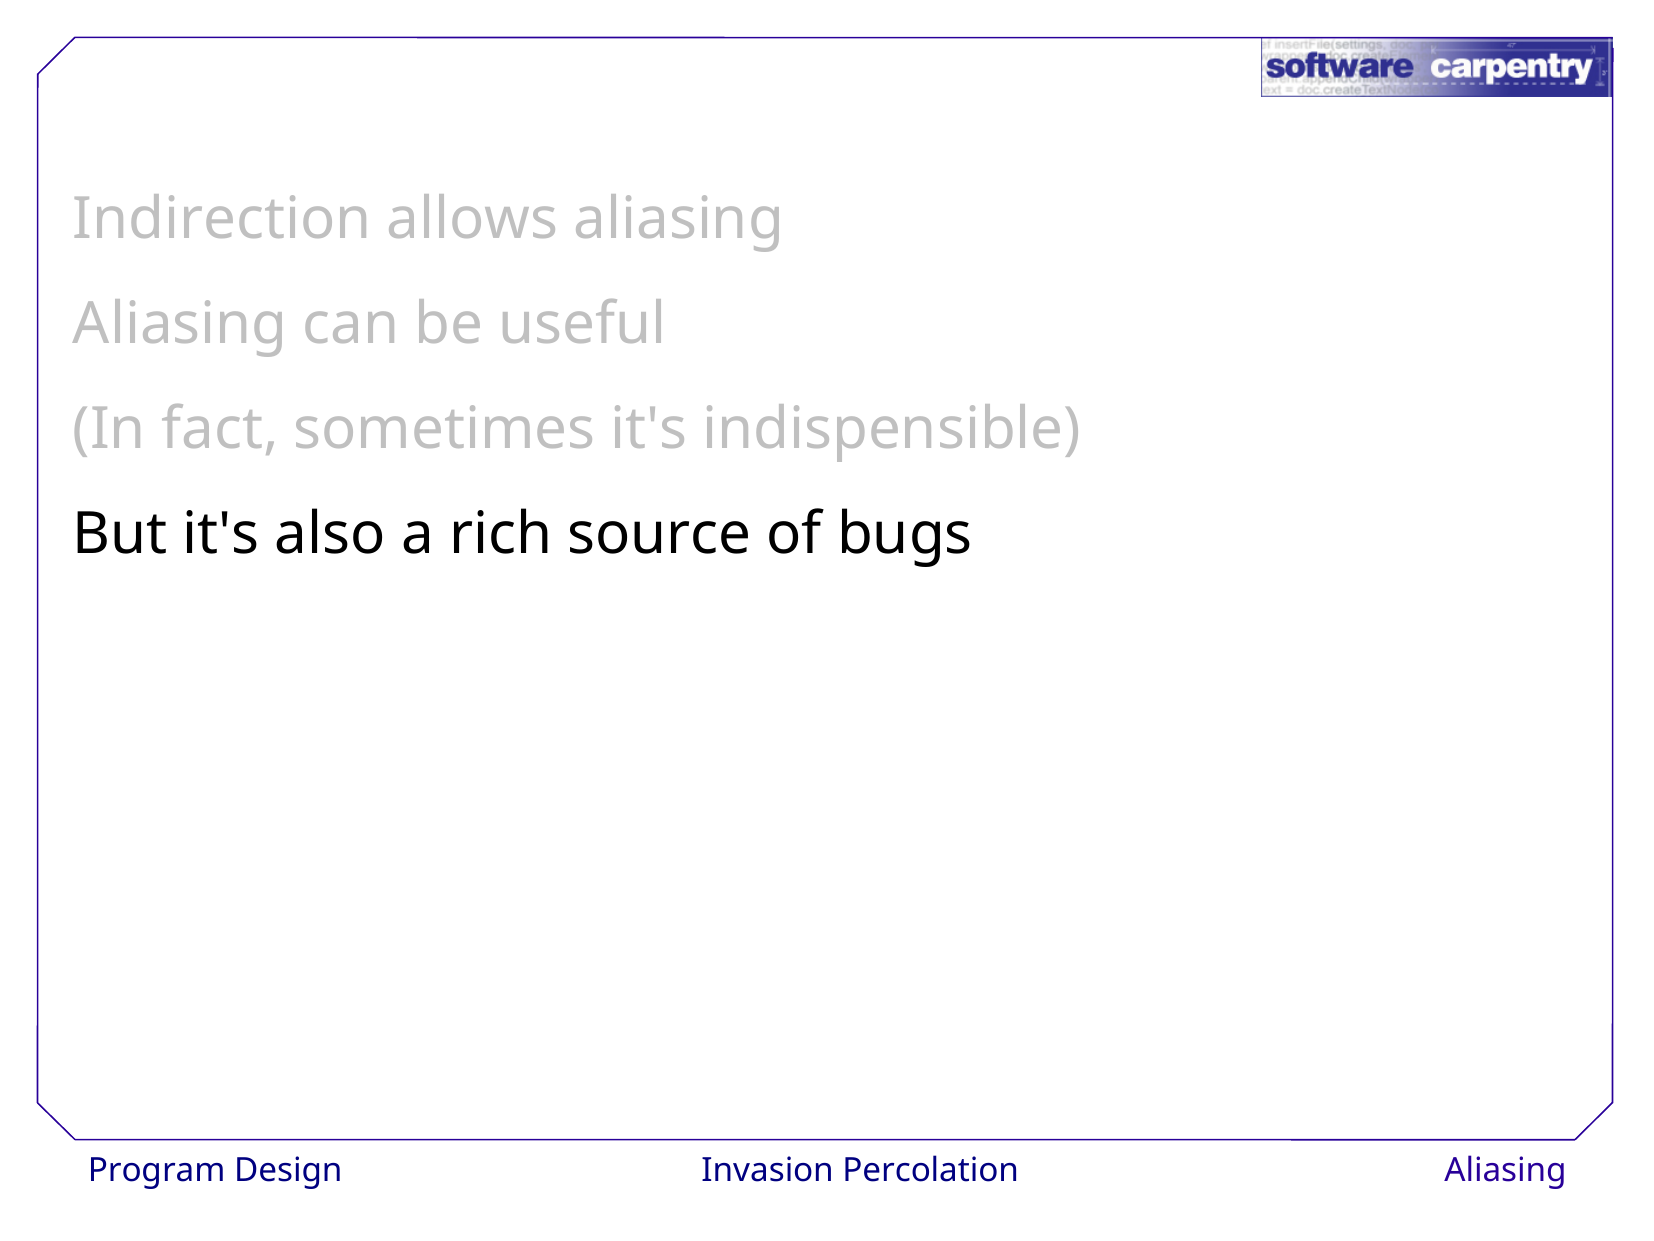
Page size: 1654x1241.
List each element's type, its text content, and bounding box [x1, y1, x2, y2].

text_box Indirection allows aliasing Aliasing can be useful (In fact, sometimes it's indispensible) But it's also a rich source of bugs [58, 137, 1247, 574]
picture [1261, 39, 1613, 97]
